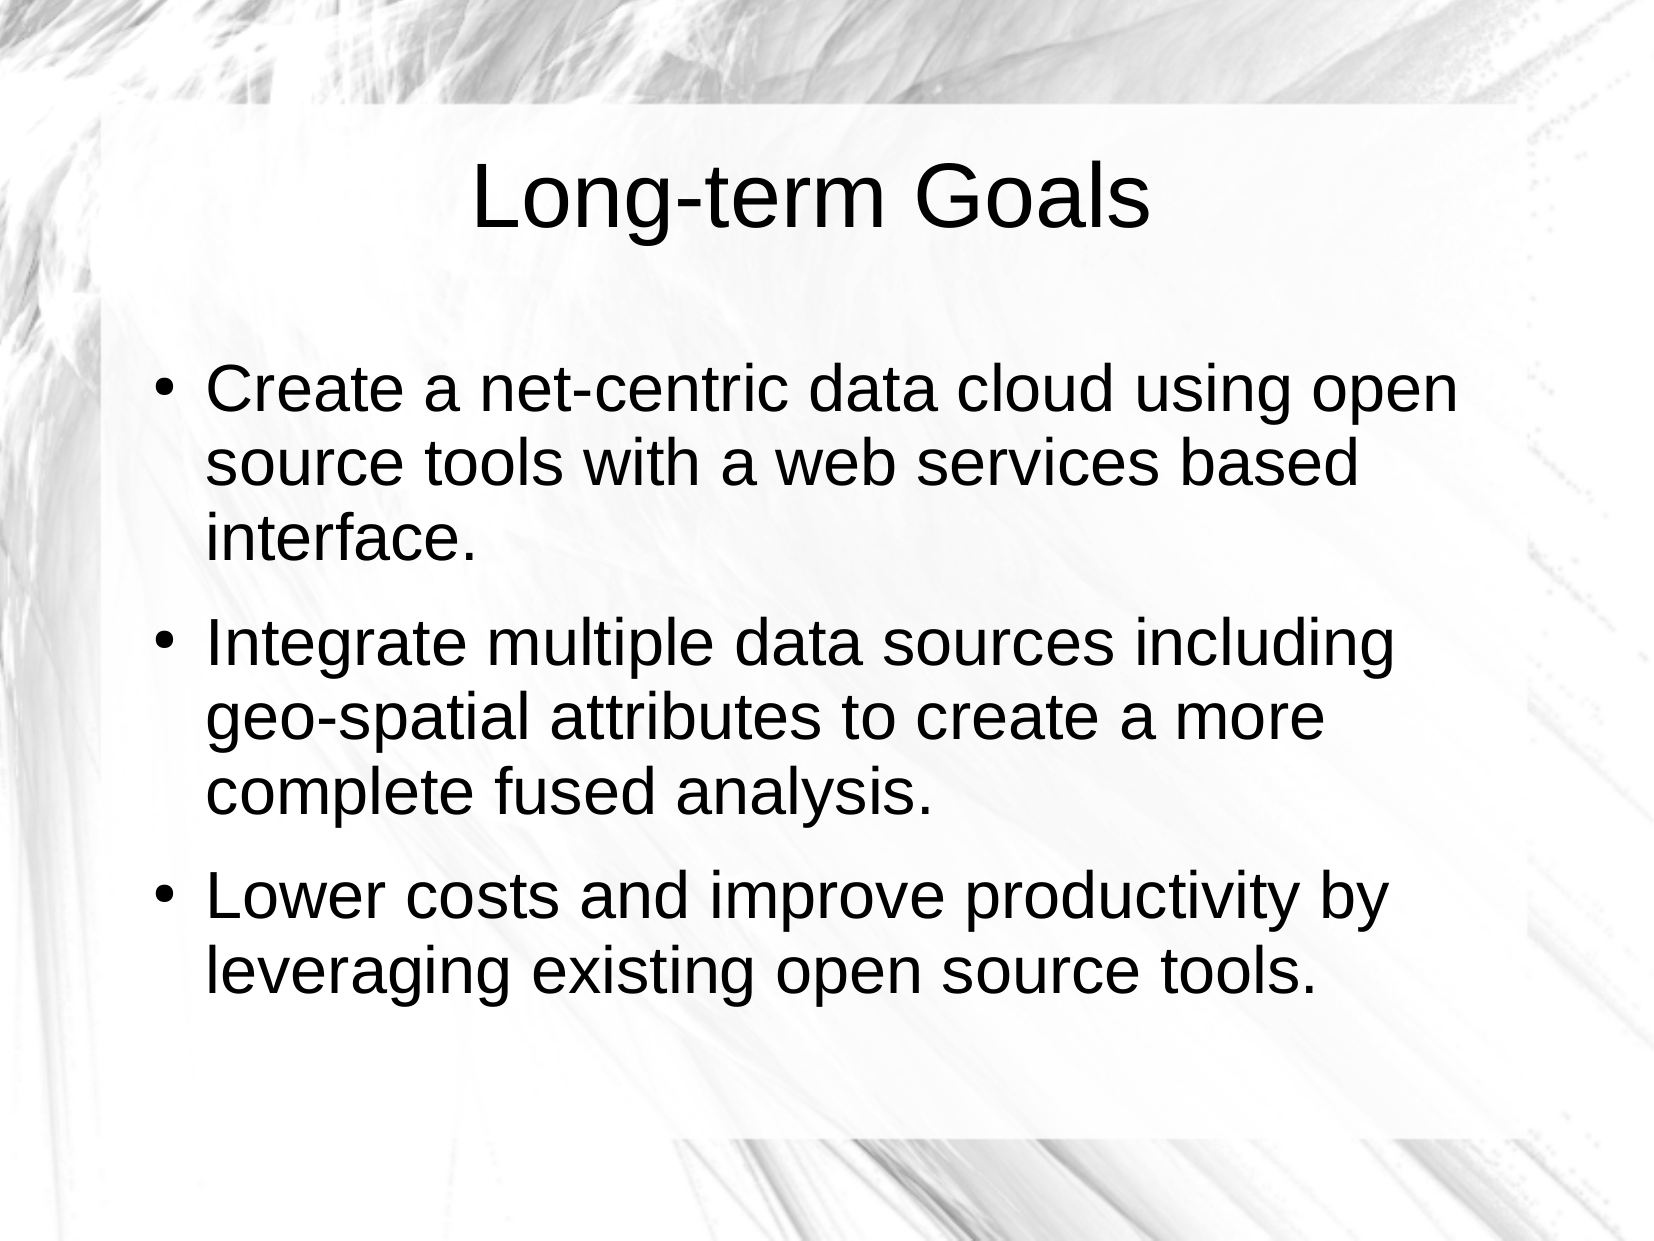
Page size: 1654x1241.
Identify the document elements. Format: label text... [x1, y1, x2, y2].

picture [0, 0, 1654, 1241]
title Long-term Goals [118, 112, 1506, 281]
list Create a net-centric data cloud using open source tools with a web services based interface. Integrate multiple data sources including geo-spatial attributes to create a more complete fused analysis. Lower costs and improve productivity by leveraging existing open source tools. [134, 350, 1516, 1133]
